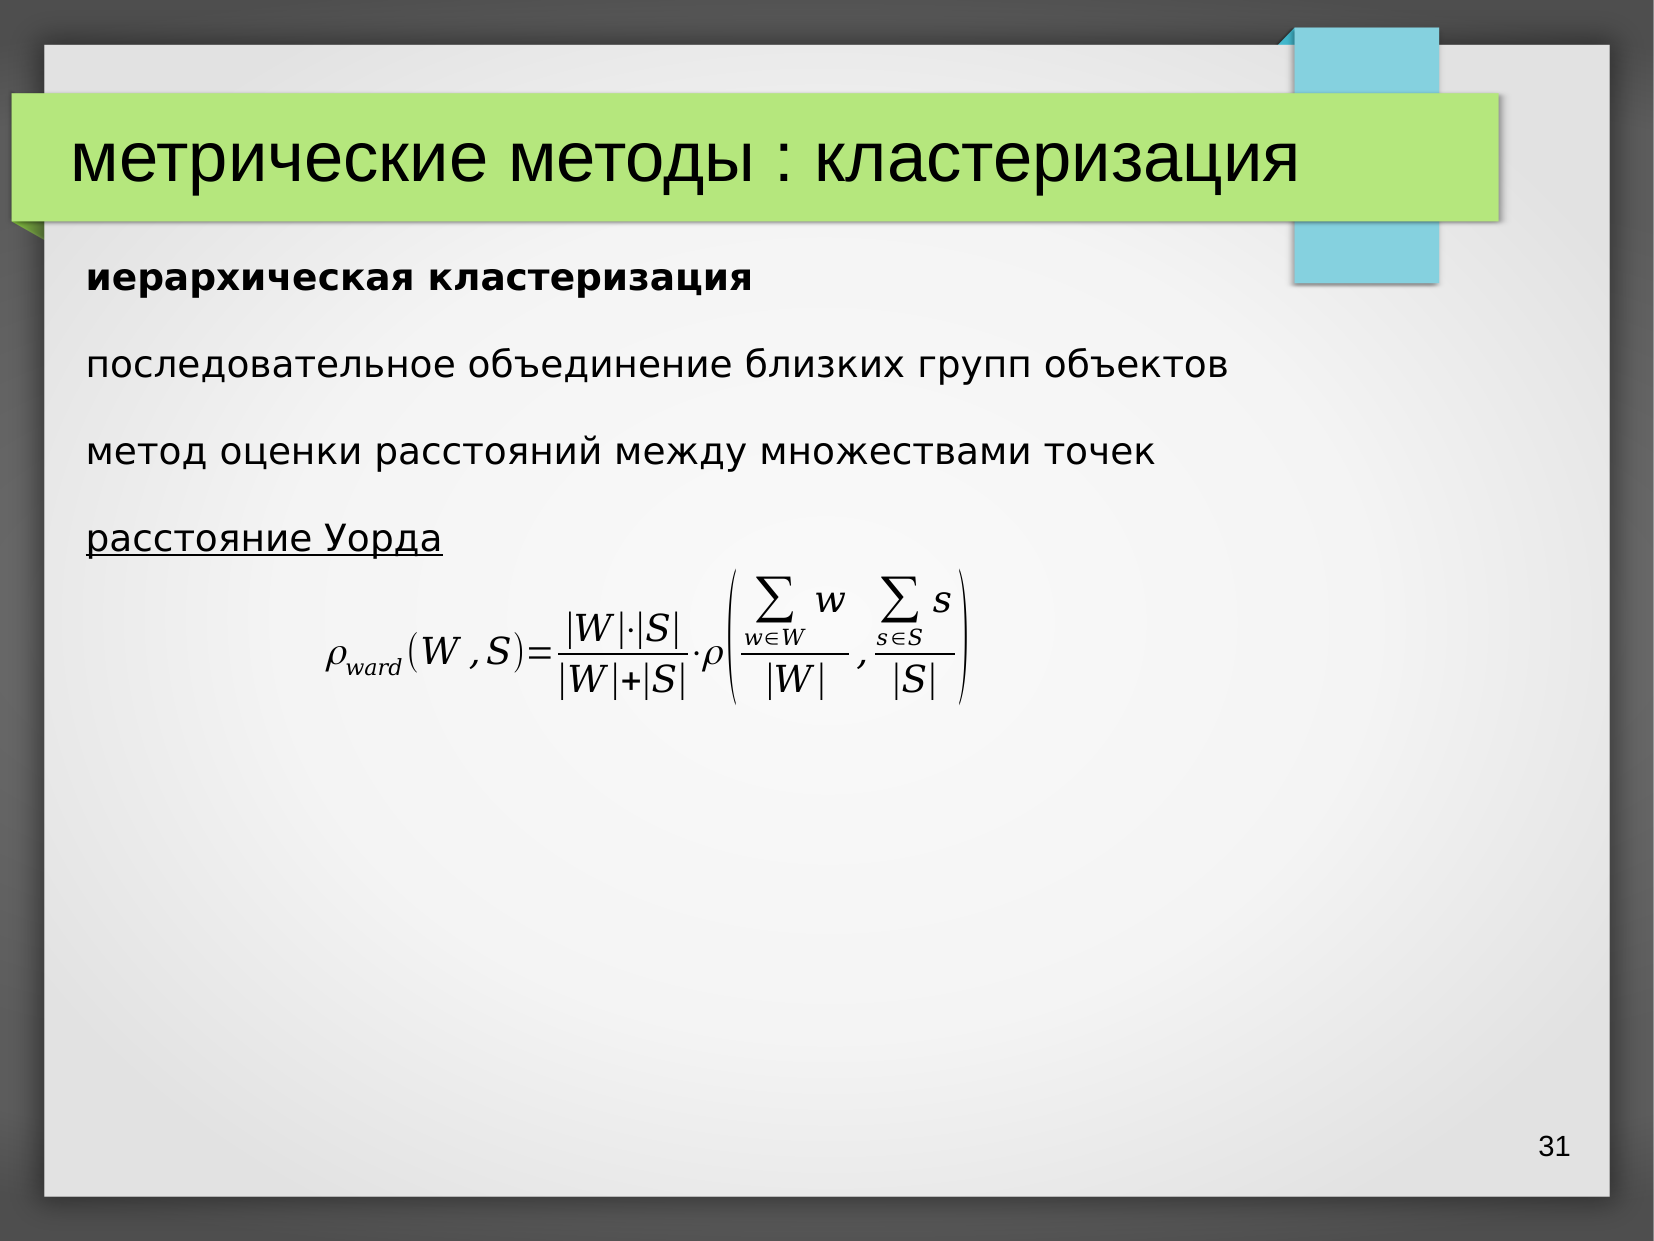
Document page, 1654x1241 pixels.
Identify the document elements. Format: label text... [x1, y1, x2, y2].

picture [0, 0, 1654, 1241]
text_box иерархическая кластеризация последовательное объединение близких групп объектов метод оценки расстояний между множествами точек расстояние Уорда [70, 248, 1560, 582]
title метрические методы : кластеризация [70, 117, 1382, 197]
chart [318, 567, 977, 709]
